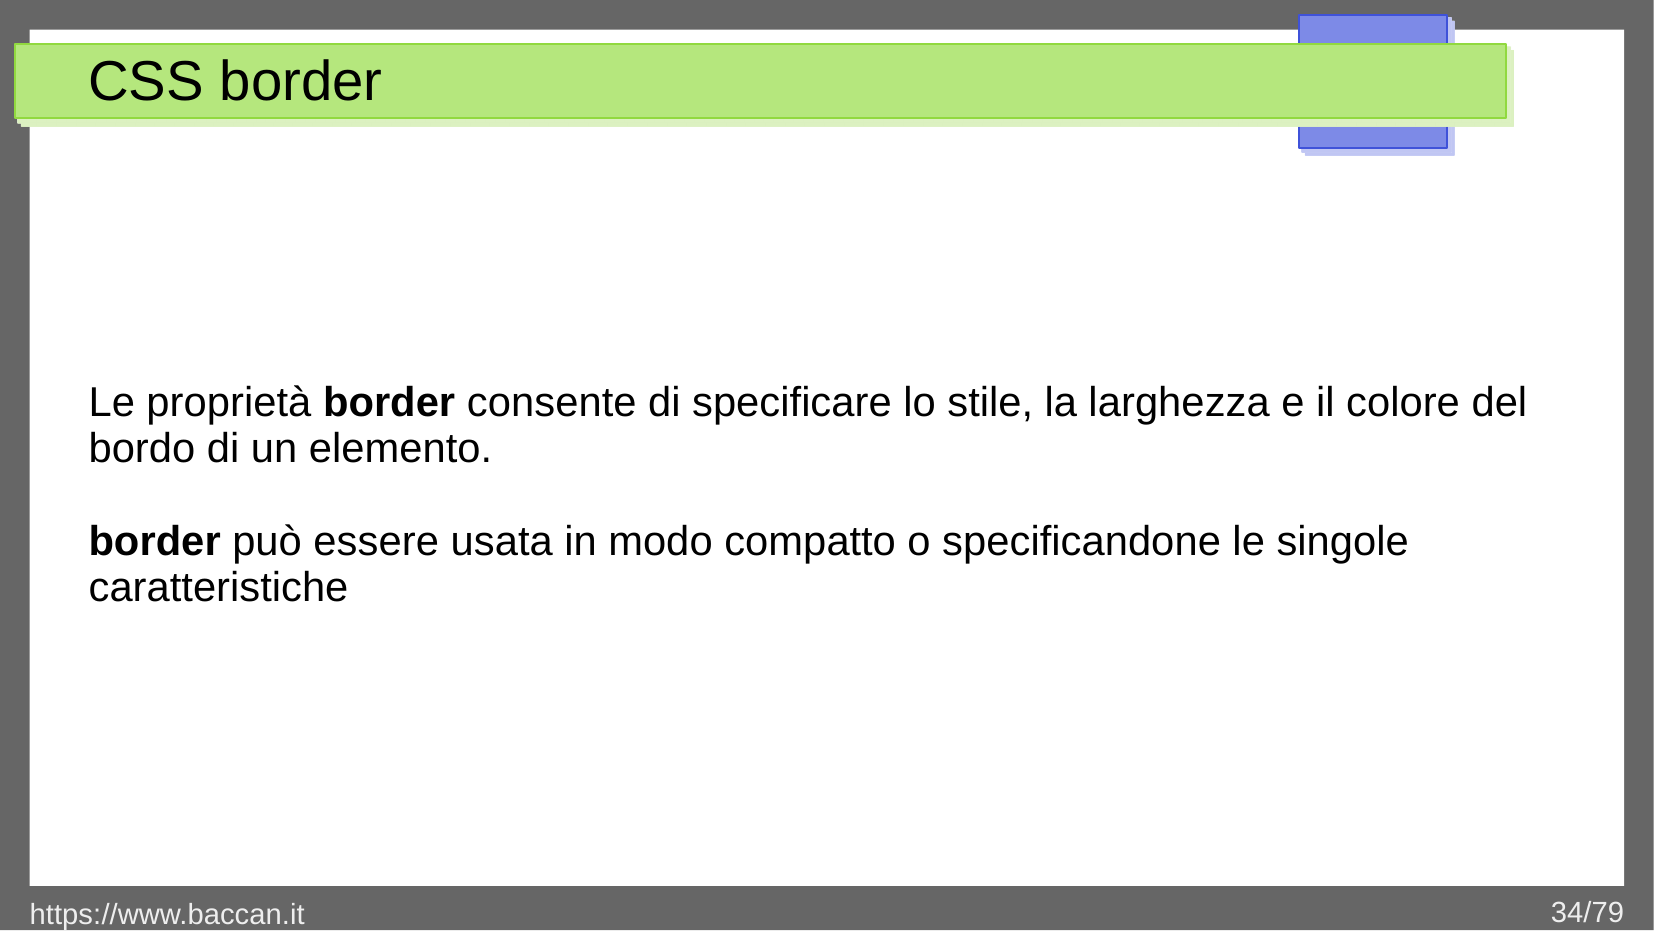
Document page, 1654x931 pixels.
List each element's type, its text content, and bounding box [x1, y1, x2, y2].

title CSS border [88, 44, 1506, 119]
text_box Le proprietà border consente di specificare lo stile, la larghezza e il colore del bordo di un elemento. border può essere usata in modo compatto o specificandone le singole caratteristiche [88, 169, 1565, 820]
